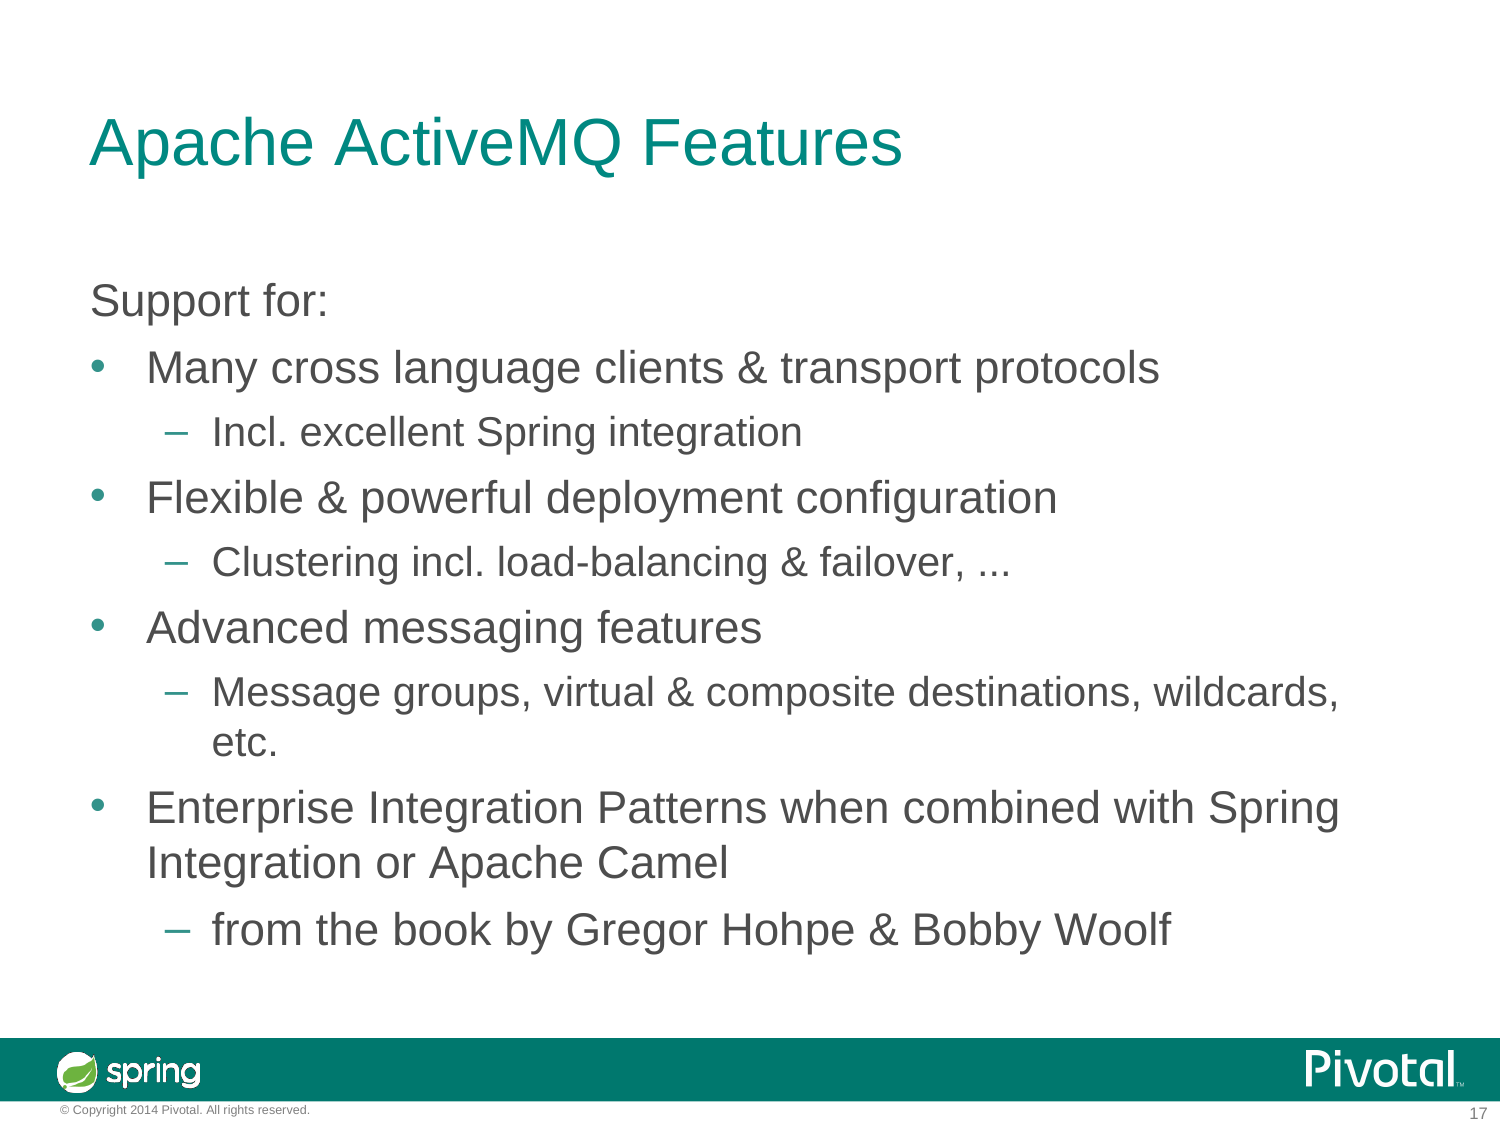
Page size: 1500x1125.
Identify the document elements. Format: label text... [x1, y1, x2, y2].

picture [1306, 1050, 1464, 1087]
title Apache ActiveMQ Features [75, 45, 1426, 233]
picture [32, 1041, 210, 1103]
list Support for: Many cross language clients & transport protocols Incl. excellent Spring integration Flexible & powerful deployment configuration Clustering incl. load-balancing & failover, ... Advanced messaging features Message groups, virtual & composite destinations, wildcards, etc. Enterprise Integration Patterns when combined with Spring Integration or Apache Camel from the book by Gregor Hohpe & Bobby Woolf [75, 262, 1426, 1005]
